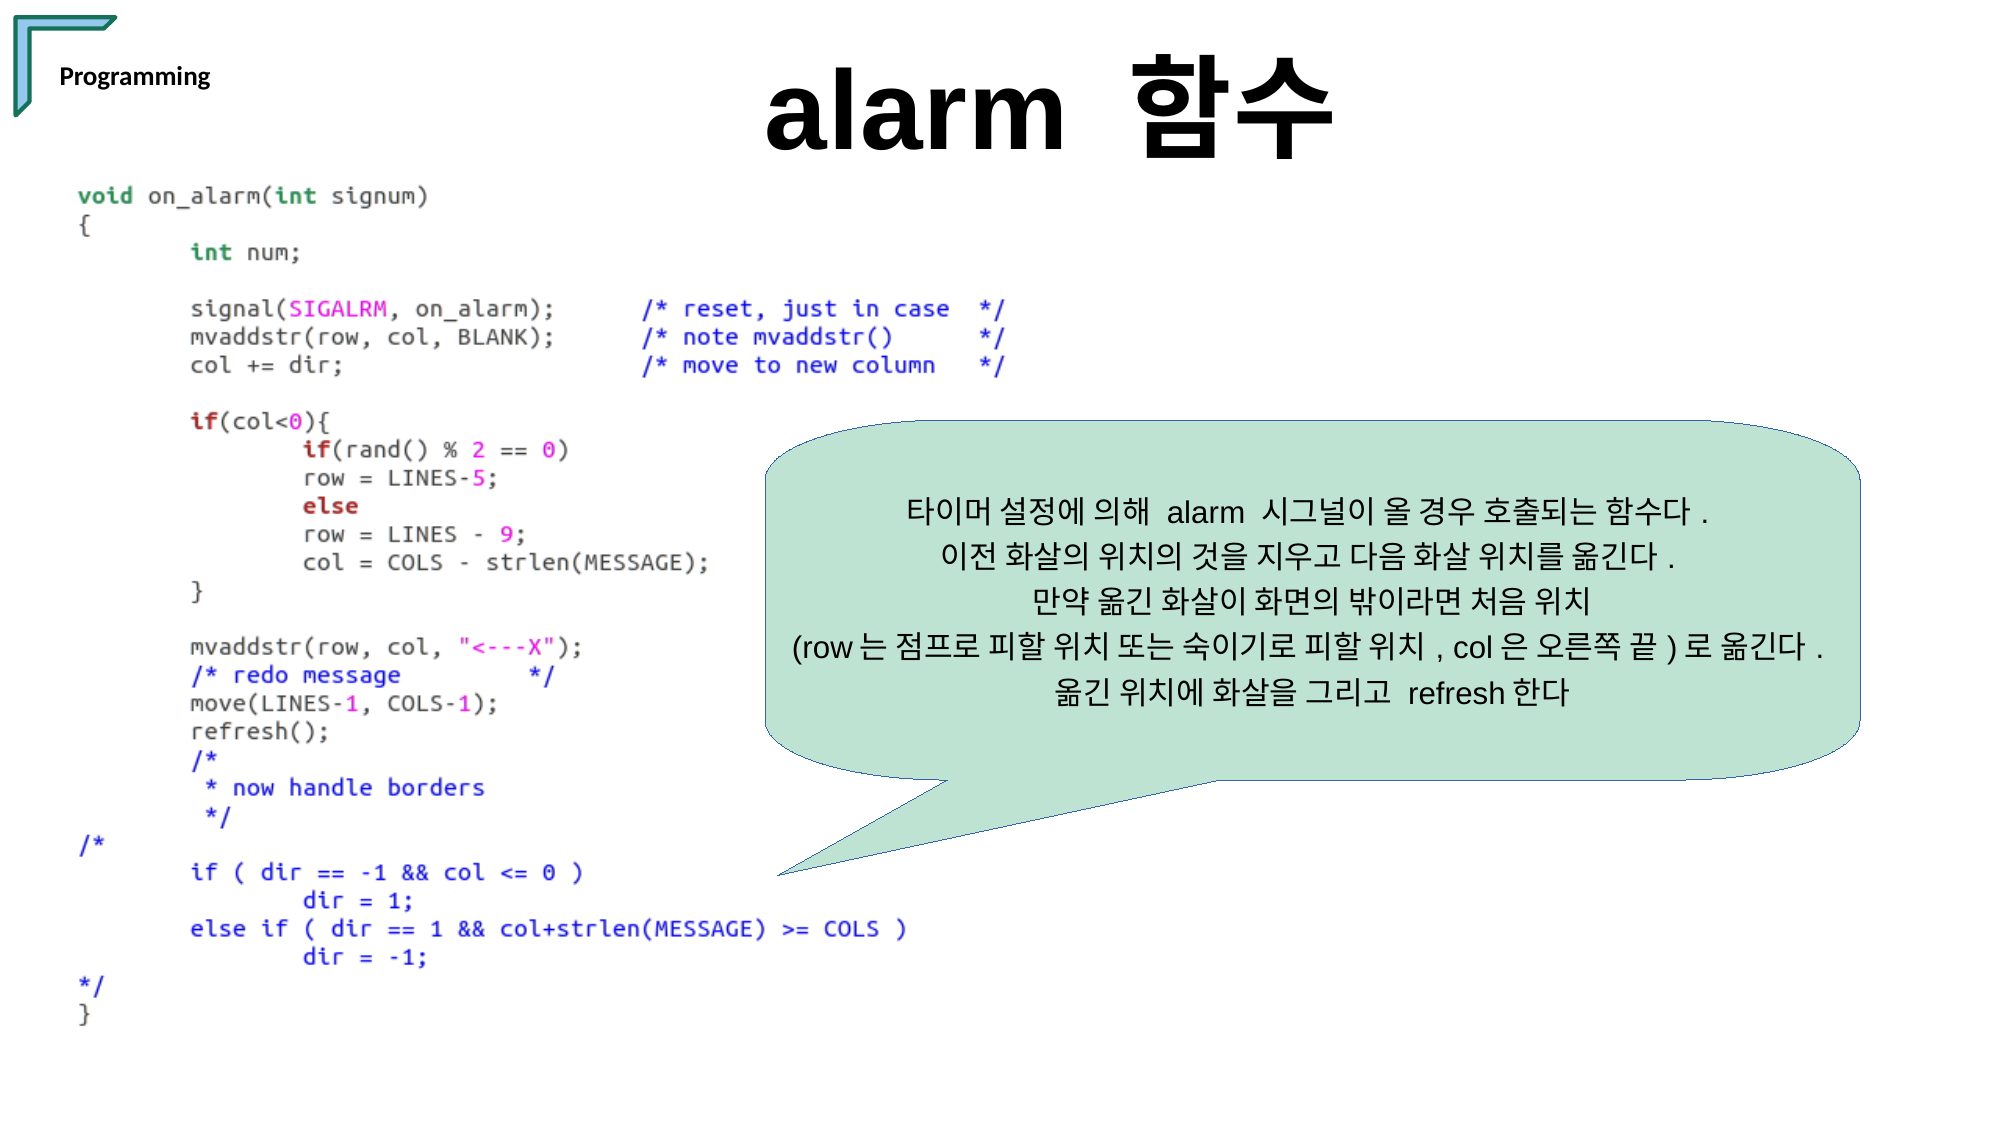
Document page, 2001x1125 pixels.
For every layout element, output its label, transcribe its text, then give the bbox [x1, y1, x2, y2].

picture [75, 179, 1132, 1048]
text_box [15, 17, 116, 116]
text_box 타이머 설정에 의해 alarm 시그널이 올 경우 호출되는 함수다. 이전 화살의 위치의 것을 지우고 다음 화살 위치를 옮긴다. 만약 옮긴 화살이 화면의 밖이라면 처음 위치 (row는 점프로 피할 위치 또는 숙이기로 피할 위치, col은 오른쪽 끝)로 옮긴다. 옮긴 위치에 화살을 그리고 refresh한다 [765, 420, 1861, 876]
text_box Programming [44, 51, 285, 164]
text_box alarm 함수 [749, 29, 1844, 180]
